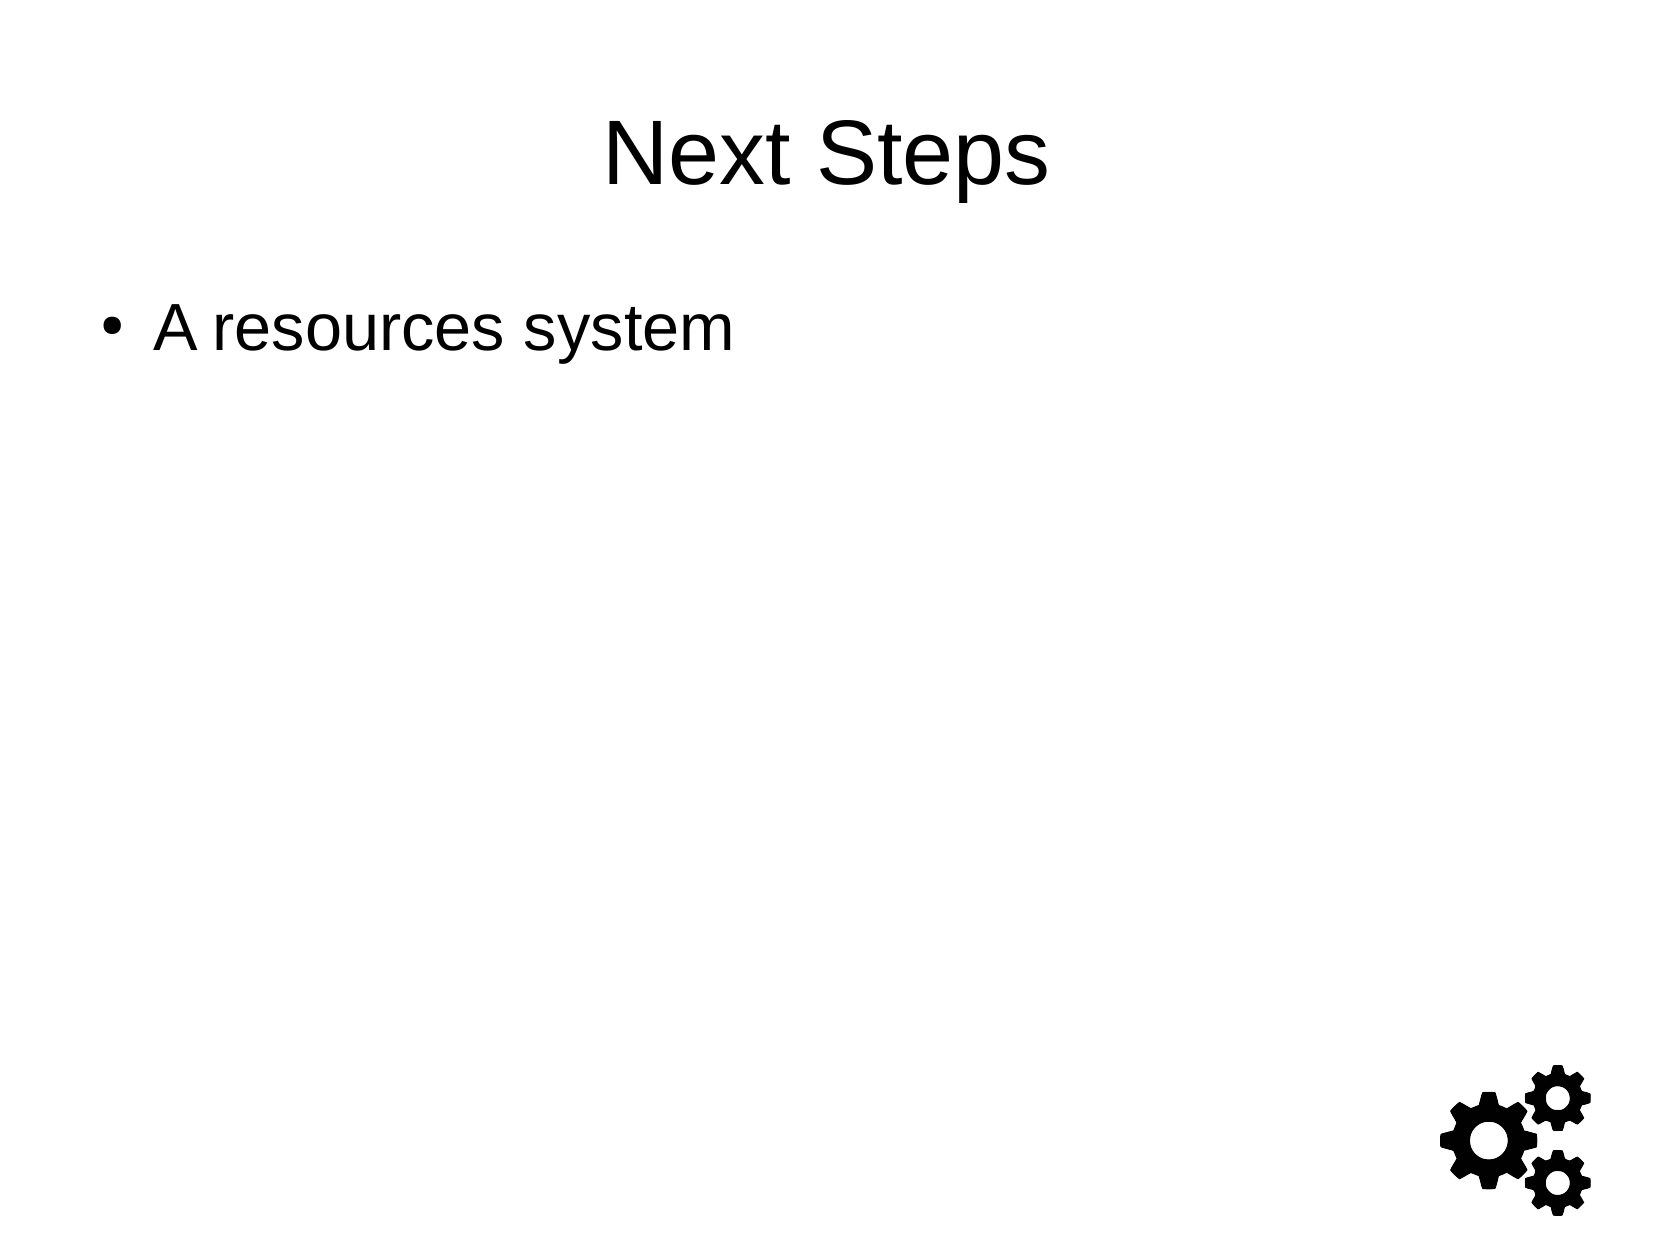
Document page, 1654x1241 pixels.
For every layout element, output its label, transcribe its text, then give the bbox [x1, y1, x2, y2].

list A resources system [82, 290, 1571, 1010]
title Next Steps [82, 49, 1571, 257]
picture [1440, 1065, 1591, 1216]
